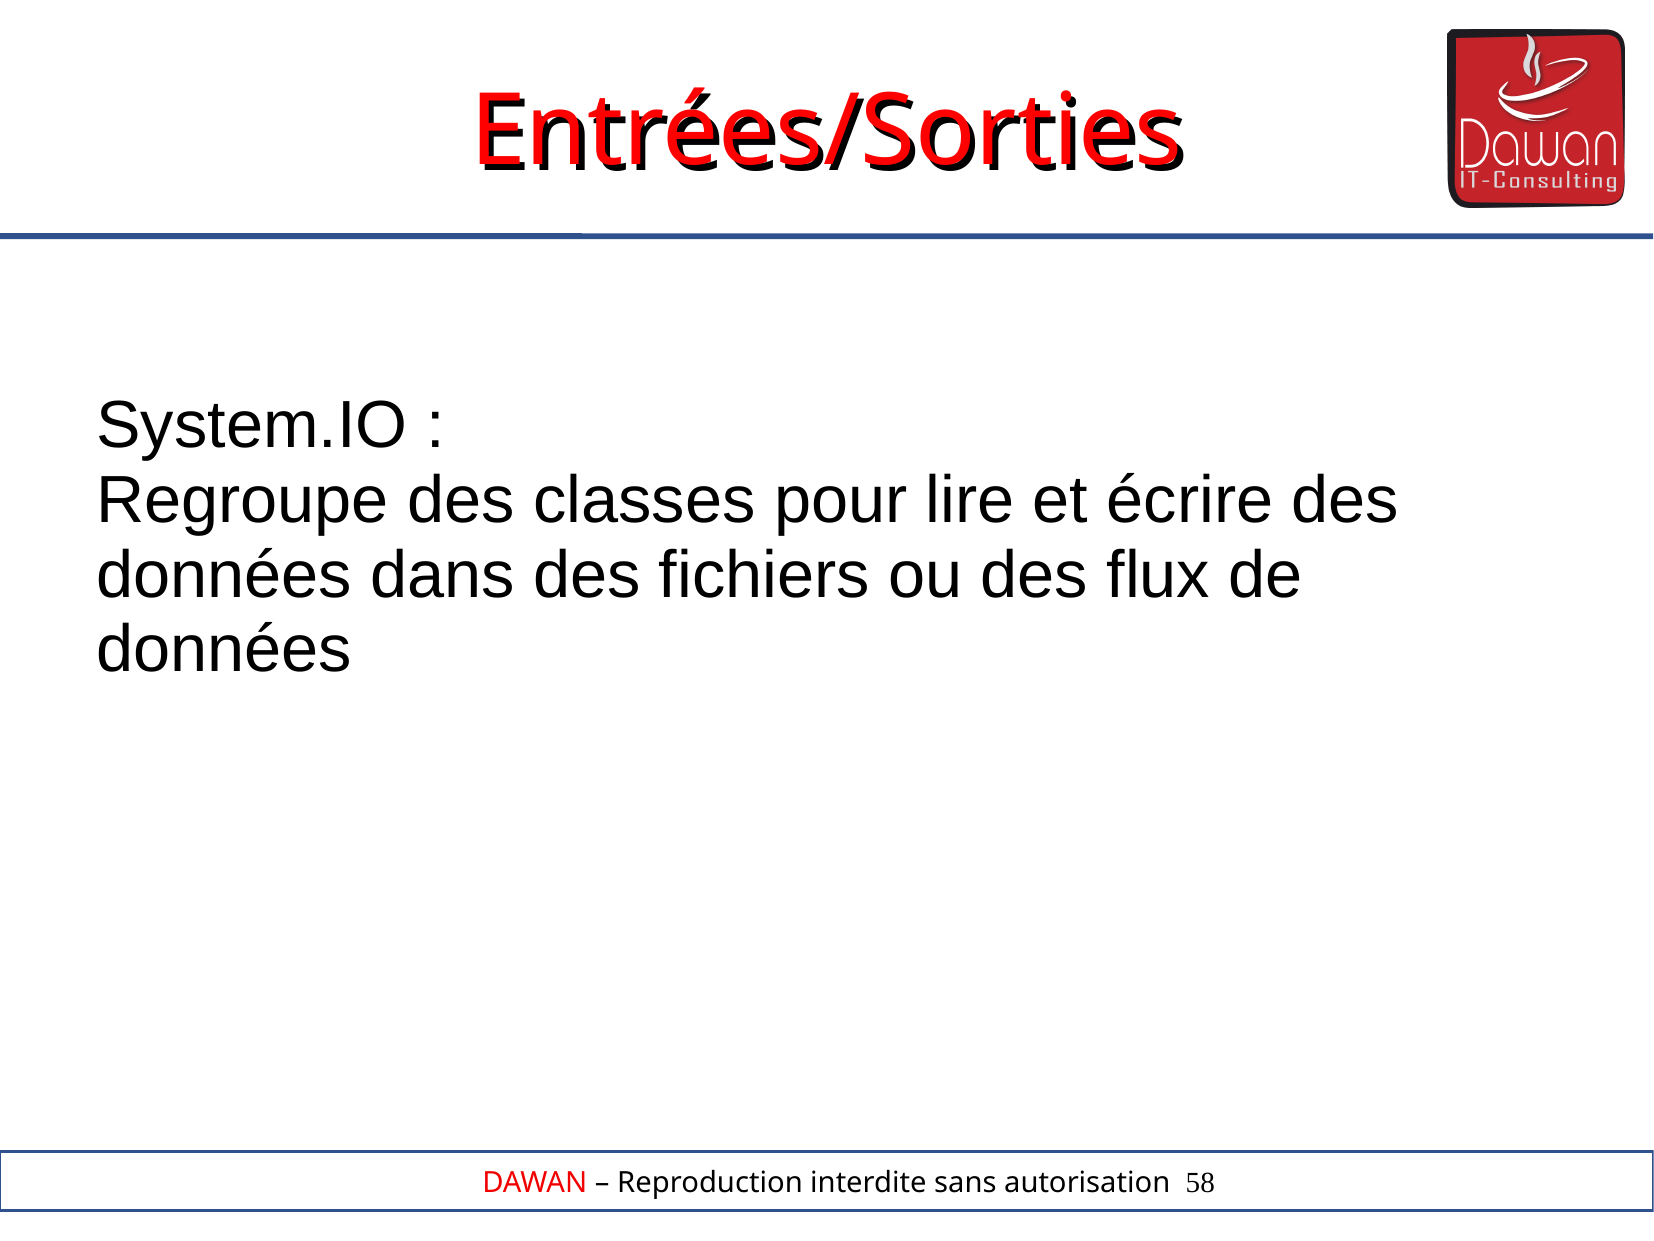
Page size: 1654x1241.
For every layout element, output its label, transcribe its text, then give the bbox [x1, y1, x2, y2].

text_box Entrées/Sorties [88, 50, 1565, 182]
text_box [1185, 1163, 1565, 1228]
text_box System.IO : Regroupe des classes pour lire et écrire des données dans des fichiers ou des flux de données [81, 379, 1565, 694]
